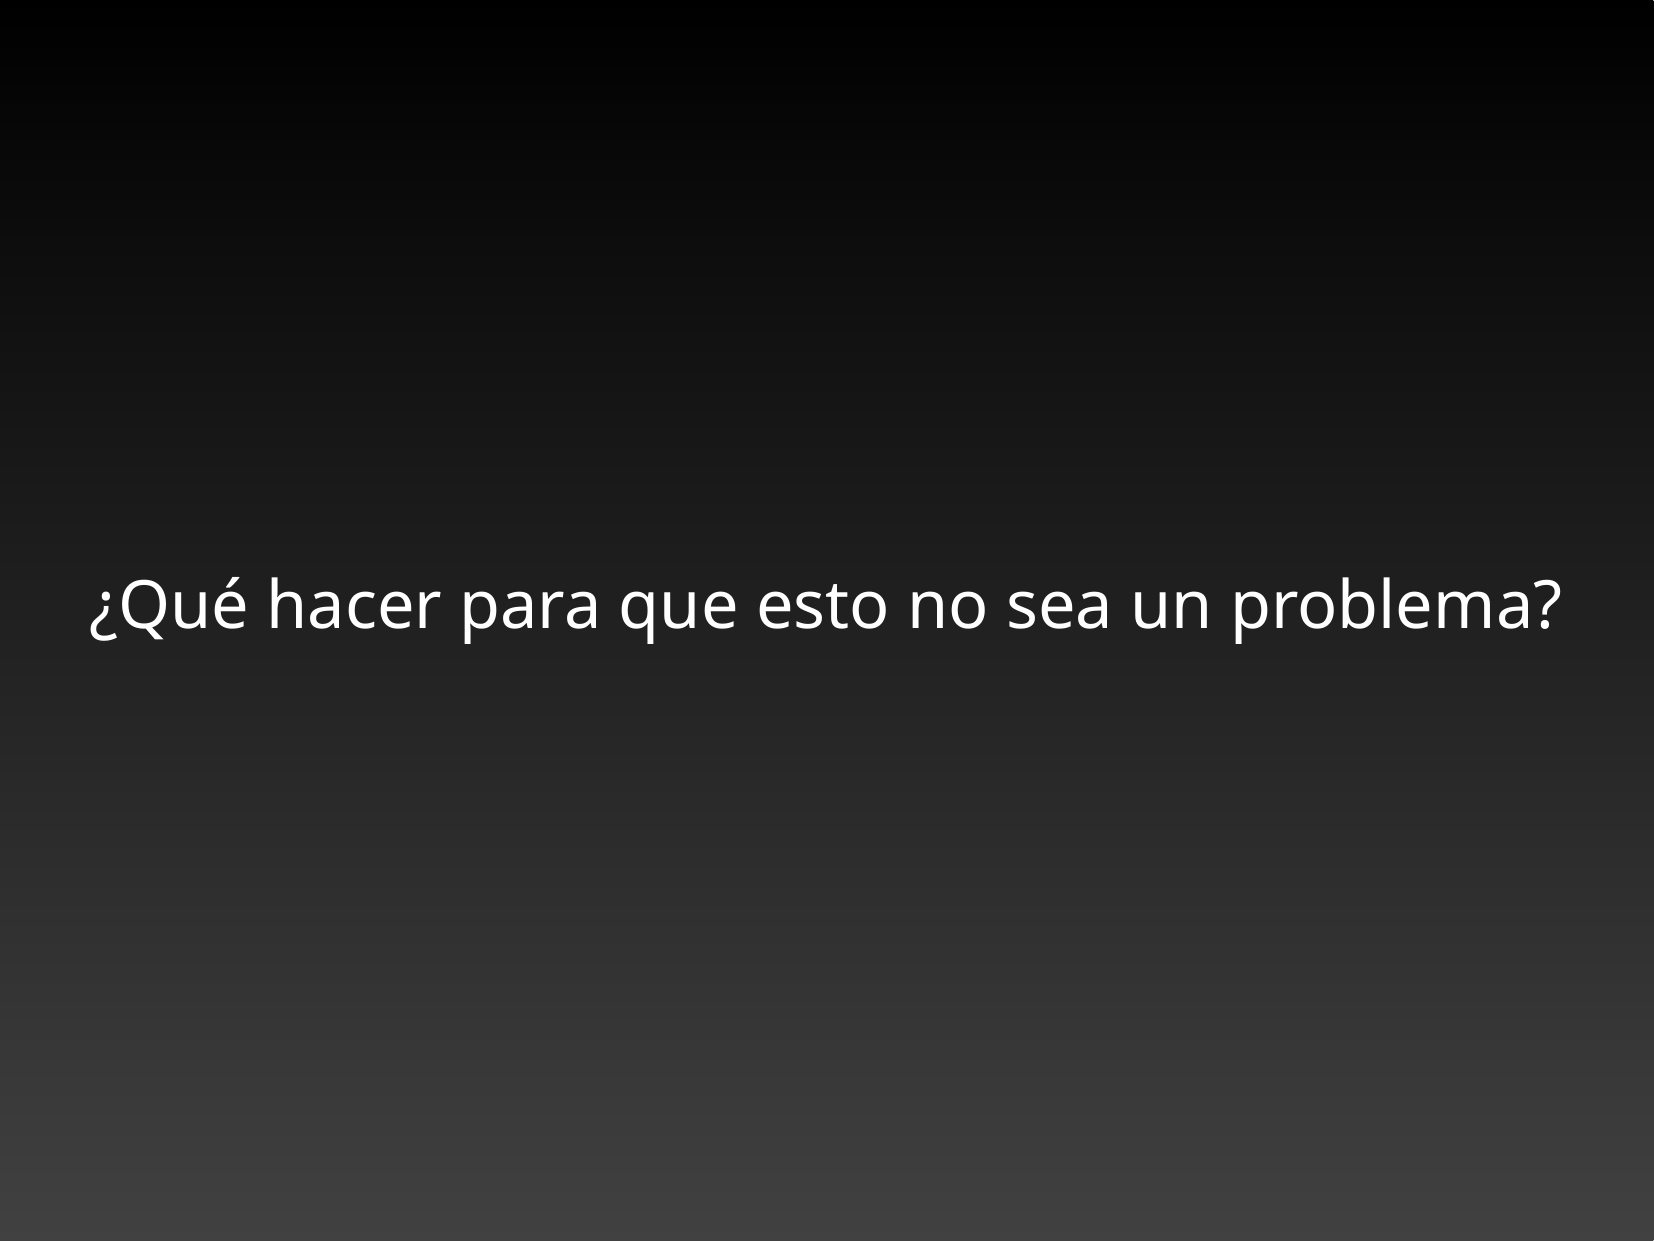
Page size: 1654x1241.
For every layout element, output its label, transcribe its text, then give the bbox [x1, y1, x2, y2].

subtitle ¿Qué hacer para que esto no sea un problema? [82, 192, 1571, 1012]
